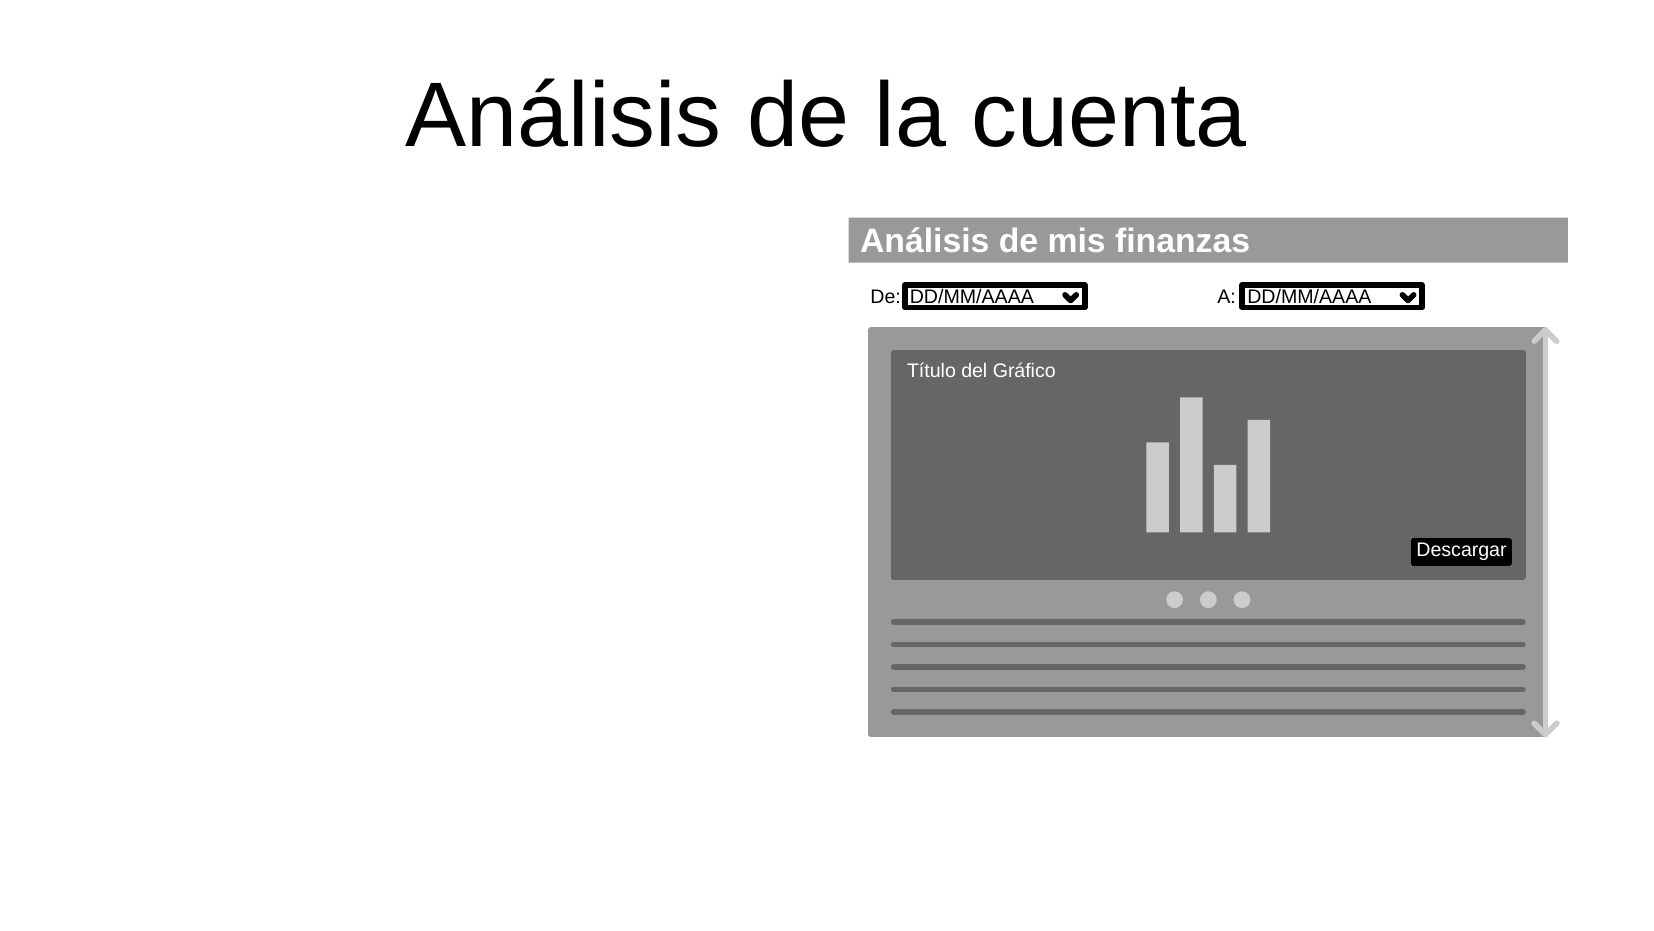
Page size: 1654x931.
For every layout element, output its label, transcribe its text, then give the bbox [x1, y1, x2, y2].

title Análisis de la cuenta [82, 37, 1571, 193]
picture [848, 217, 1568, 758]
